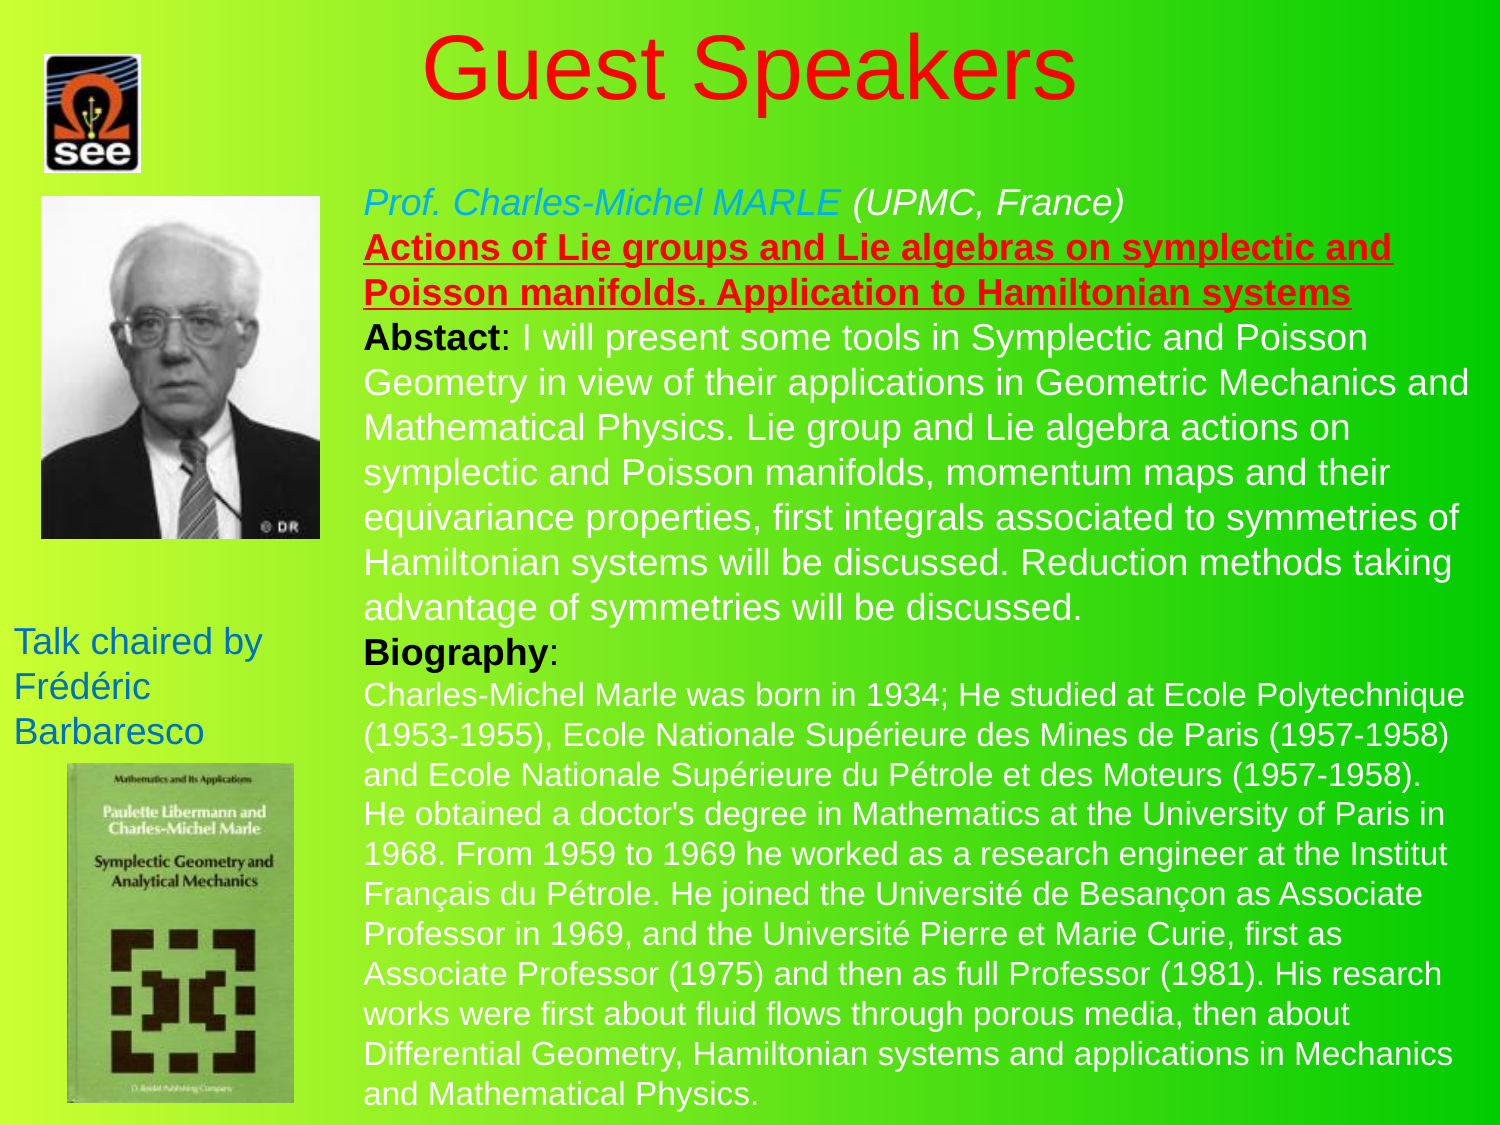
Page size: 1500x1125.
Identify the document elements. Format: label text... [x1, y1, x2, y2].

text_box Talk chaired by Frédéric Barbaresco [0, 609, 282, 762]
picture [41, 196, 320, 539]
picture [67, 763, 294, 1103]
text_box Guest Speakers [75, 0, 1426, 114]
text_box Prof. Charles-Michel MARLE (UPMC, France) Actions of Lie groups and Lie algebras on symplectic and Poisson manifolds. Application to Hamiltonian systems Abstact: I will present some tools in Symplectic and Poisson Geometry in view of their applications in Geometric Mechanics and Mathematical Physics. Lie group and Lie algebra actions on symplectic and Poisson manifolds, momentum maps and their equivariance properties, first integrals associated to symmetries of Hamiltonian systems will be discussed. Reduction methods taking advantage of symmetries will be discussed. Biography: Charles-Michel Marle was born in 1934; He studied at Ecole Polytechnique (1953-1955), Ecole Nationale Supérieure des Mines de Paris (1957-1958) and Ecole Nationale Supérieure du Pétrole et des Moteurs (1957-1958). He obtained a doctor's degree in Mathematics at the University of Paris in 1968. From 1959 to 1969 he worked as a research engineer at the Institut Français du Pétrole. He joined the Université de Besançon as Associate Professor in 1969, and the Université Pierre et Marie Curie, first as Associate Professor (1975) and then as full Professor (1981). His resarch works were first about fluid flows through porous media, then about Differential Geometry, Hamiltonian systems and applications in Mechanics and Mathematical Physics. [348, 170, 1500, 1125]
